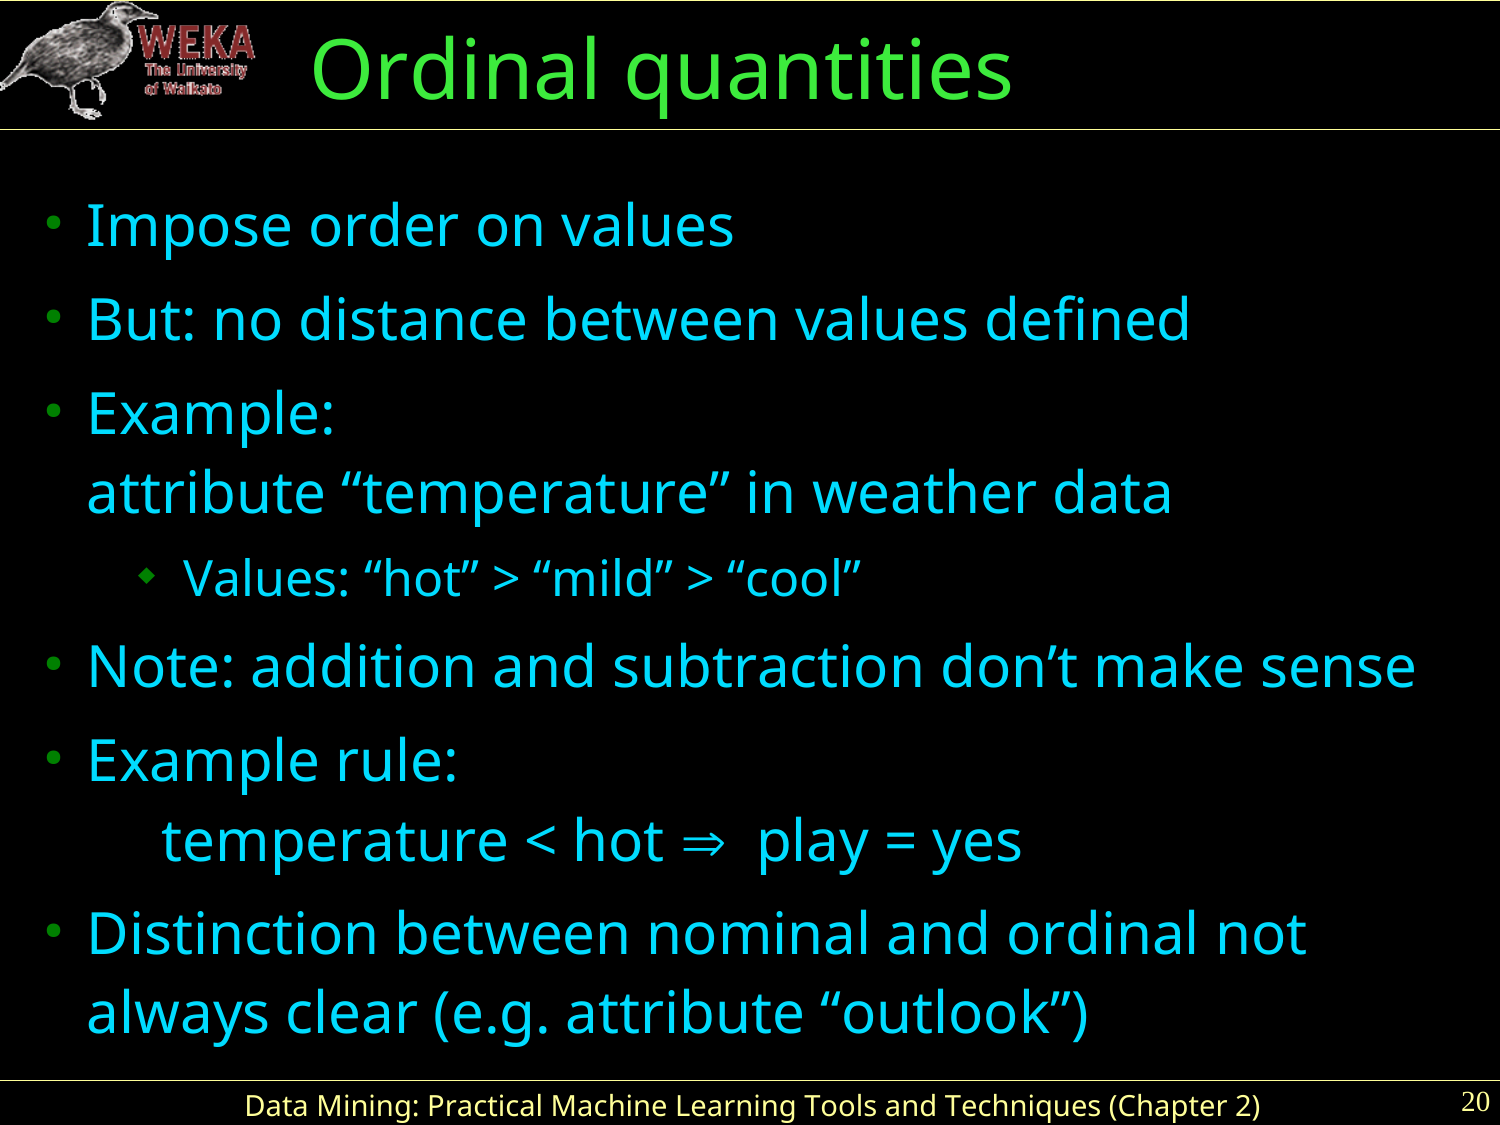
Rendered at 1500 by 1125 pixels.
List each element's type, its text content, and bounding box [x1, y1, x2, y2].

text_box Impose order on values But: no distance between values defined Example: attribute “temperature” in weather data Values: “hot” > “mild” > “cool” Note: addition and subtraction don’t make sense Example rule: temperature < hot Þ play = yes Distinction between nominal and ordinal not always clear (e.g. attribute “outlook”) [29, 177, 1447, 929]
title Ordinal quantities [295, 0, 1500, 148]
picture [0, 1, 266, 129]
